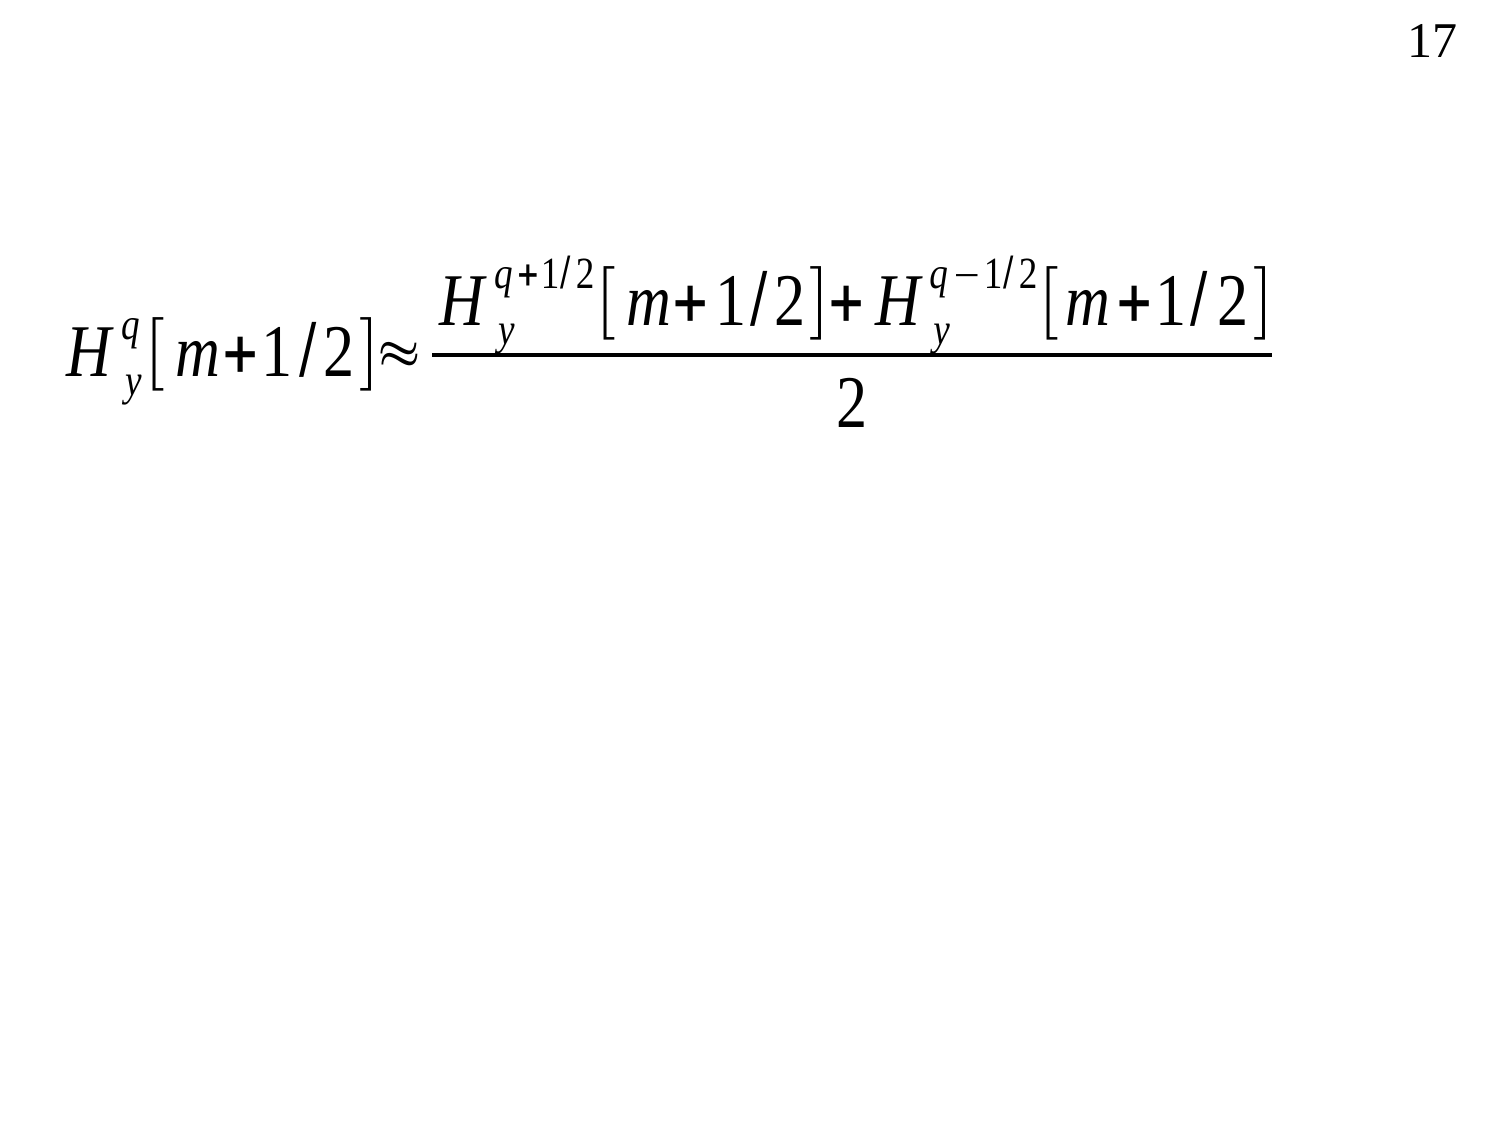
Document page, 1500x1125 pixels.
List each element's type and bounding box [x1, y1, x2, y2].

chart [47, 246, 1289, 447]
